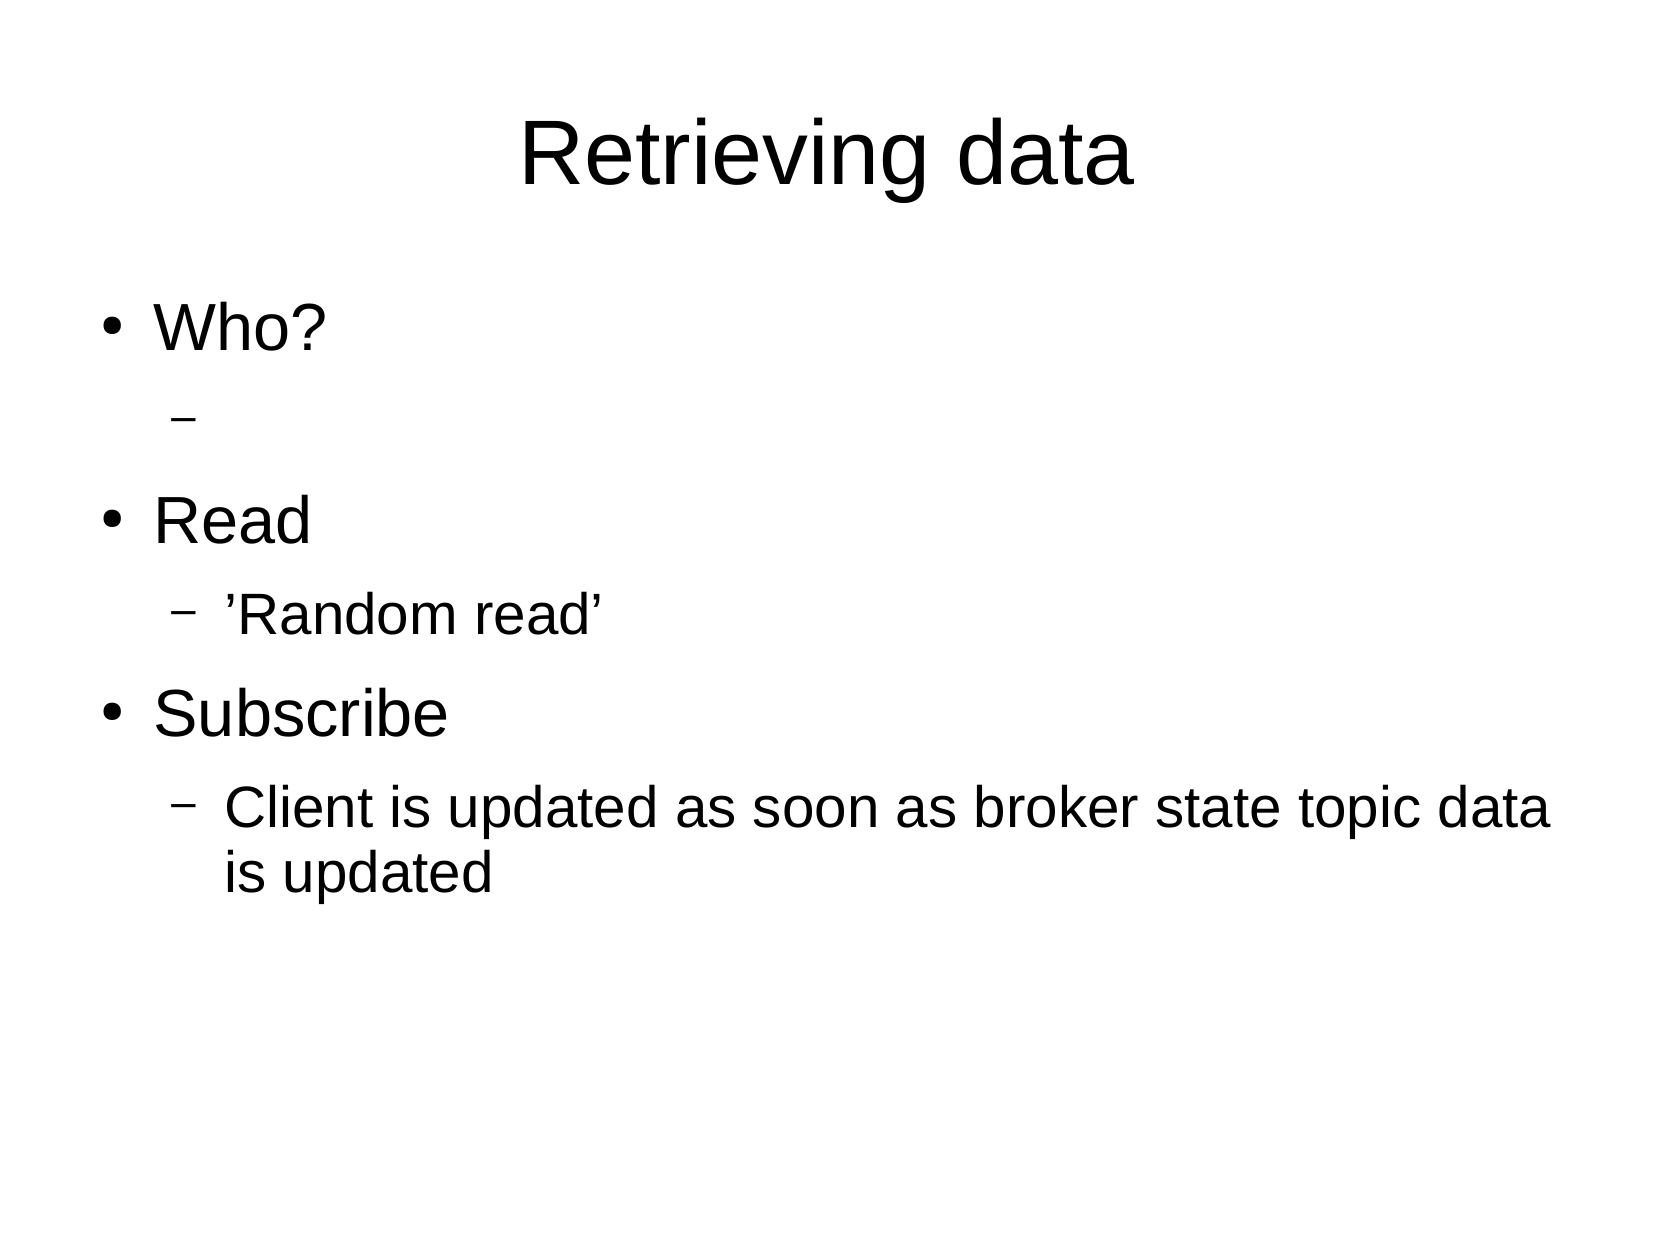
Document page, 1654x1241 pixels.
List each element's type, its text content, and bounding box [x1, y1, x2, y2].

title Retrieving data [82, 49, 1571, 257]
list Who? Read ’Random read’ Subscribe Client is updated as soon as broker state topic data is updated [82, 290, 1571, 1010]
